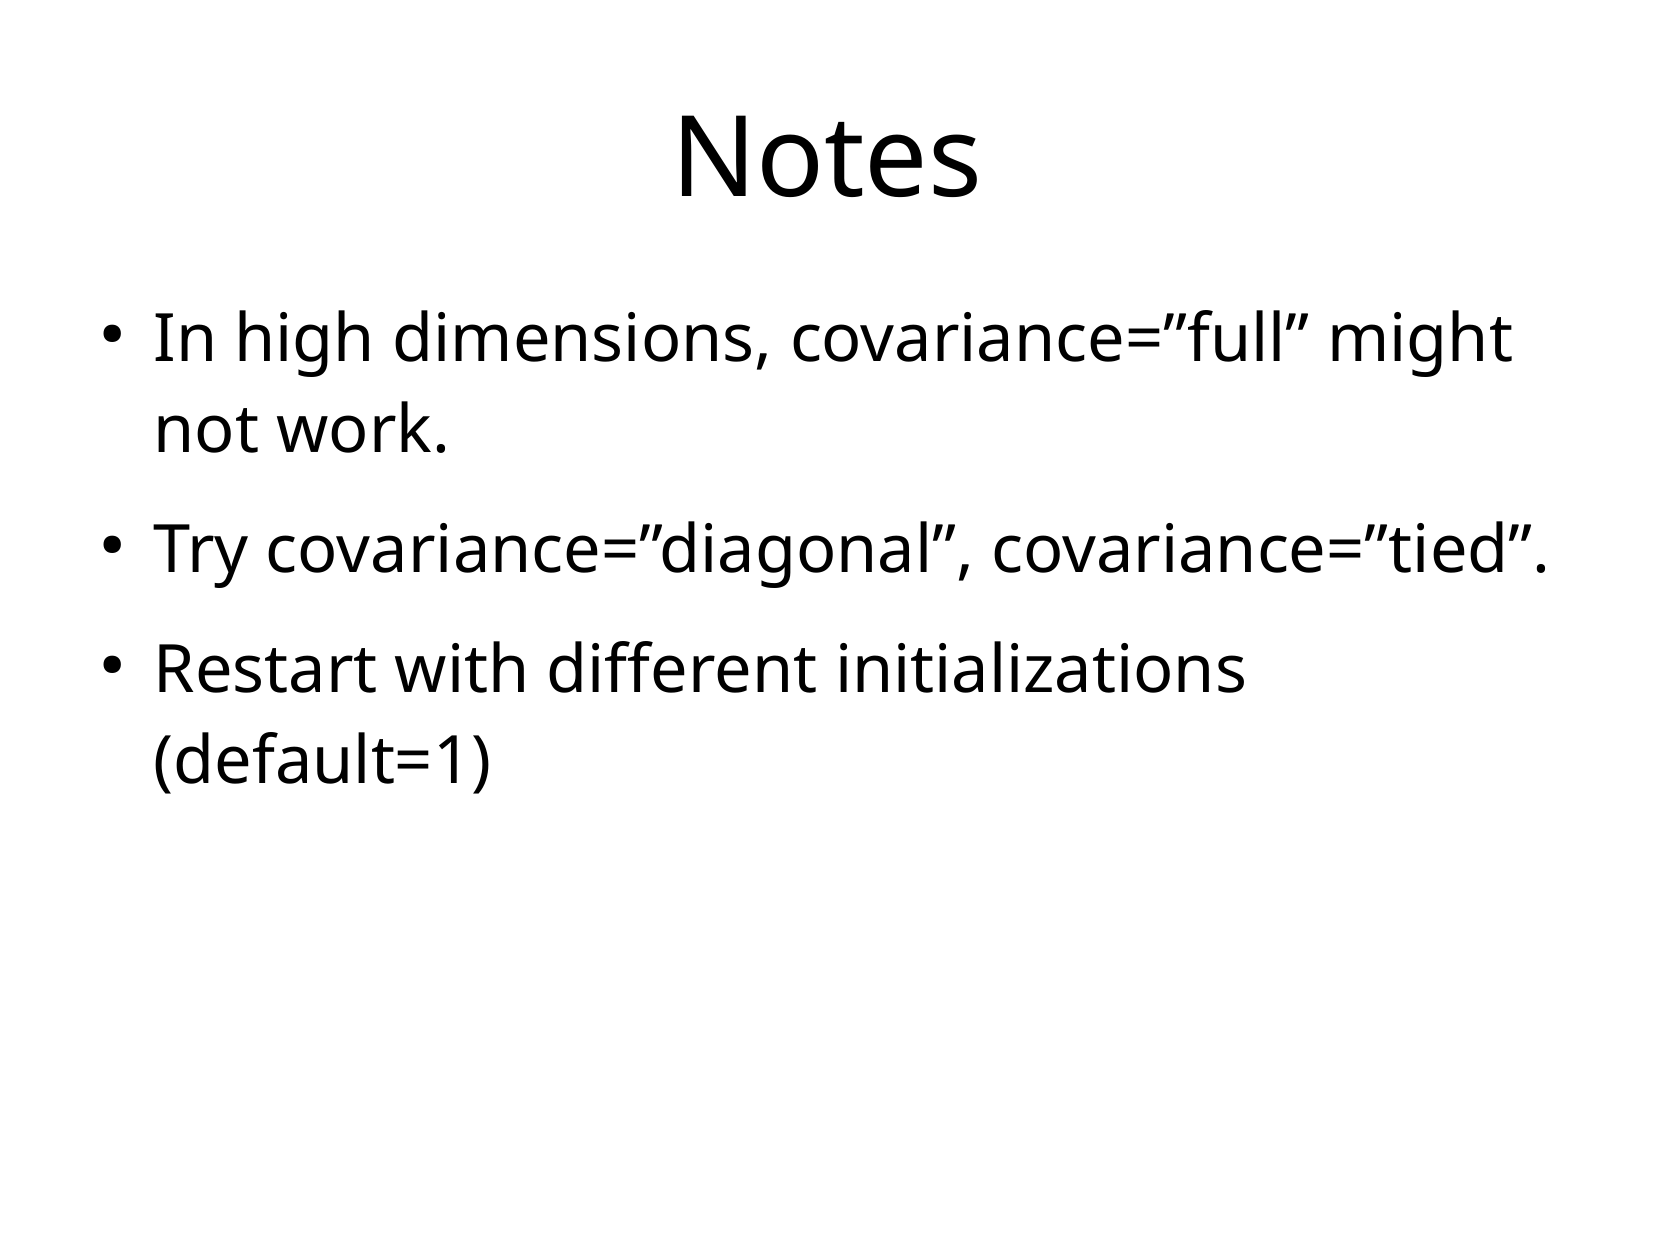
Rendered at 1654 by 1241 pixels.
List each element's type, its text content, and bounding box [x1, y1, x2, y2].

list In high dimensions, covariance=”full” might not work. Try covariance=”diagonal”, covariance=”tied”. Restart with different initializations (default=1) [82, 290, 1571, 1010]
title Notes [82, 49, 1571, 257]
